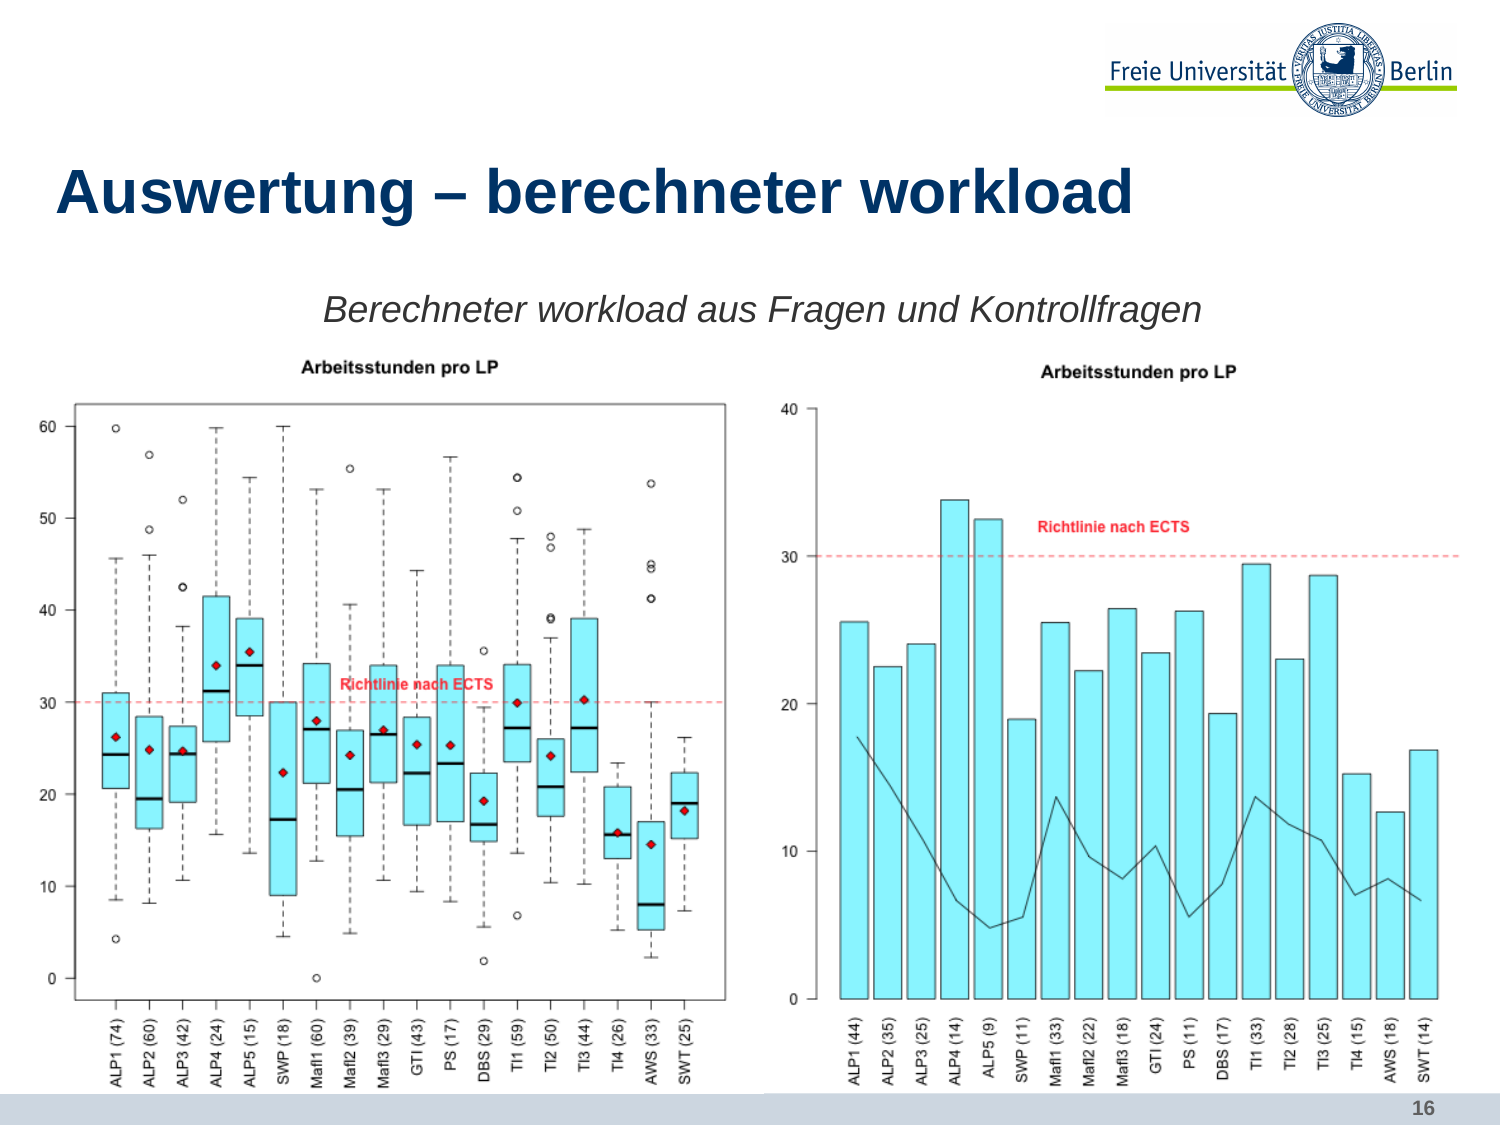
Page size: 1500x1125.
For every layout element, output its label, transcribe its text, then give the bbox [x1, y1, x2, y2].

text_box Berechneter workload aus Fragen und Kontrollfragen [72, 277, 1454, 338]
picture [1105, 23, 1457, 117]
picture [0, 329, 1500, 1094]
title Auswertung – berechneter workload [41, 155, 1459, 226]
